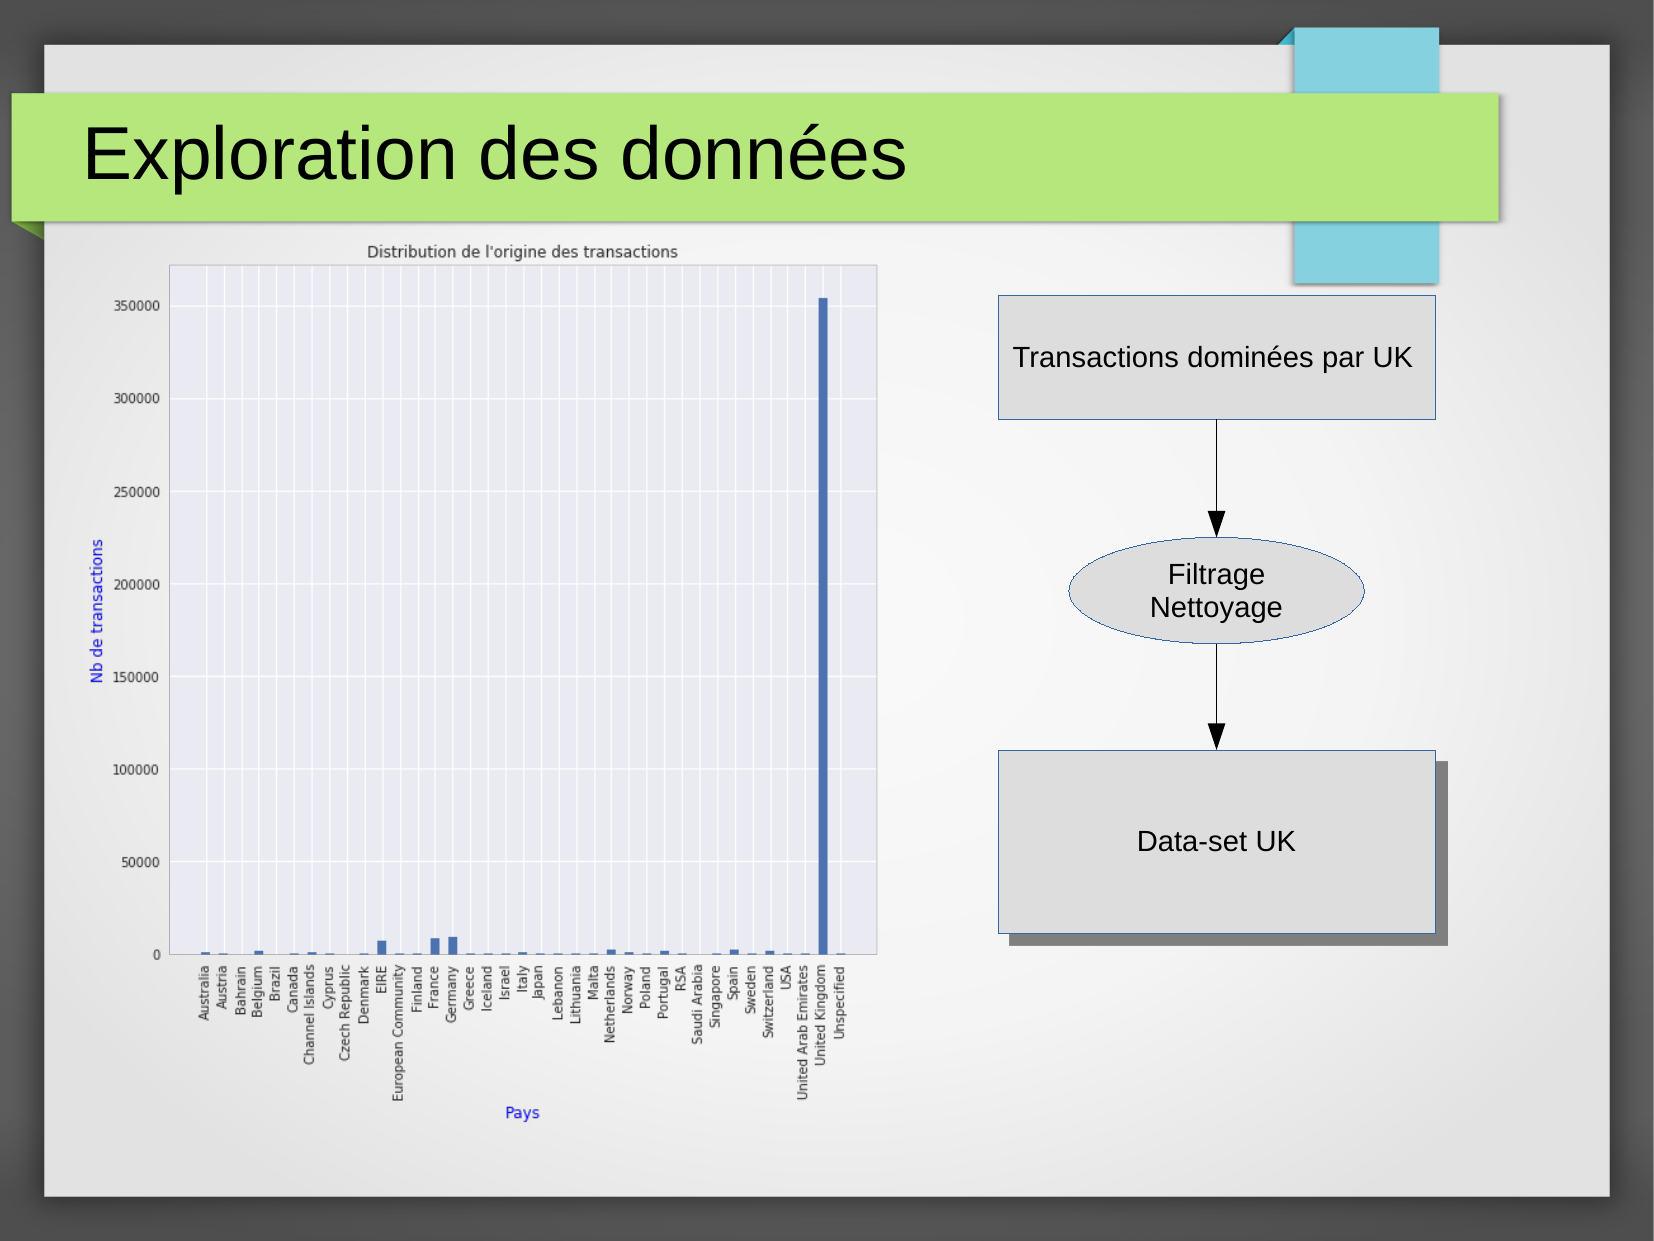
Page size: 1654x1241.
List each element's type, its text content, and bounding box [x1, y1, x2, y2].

title Exploration des données [82, 94, 1477, 213]
text_box Filtrage Nettoyage [1068, 537, 1365, 644]
text_box Transactions dominées par UK [998, 295, 1436, 420]
text_box Data-set UK [998, 750, 1436, 934]
picture [0, 0, 1654, 1241]
